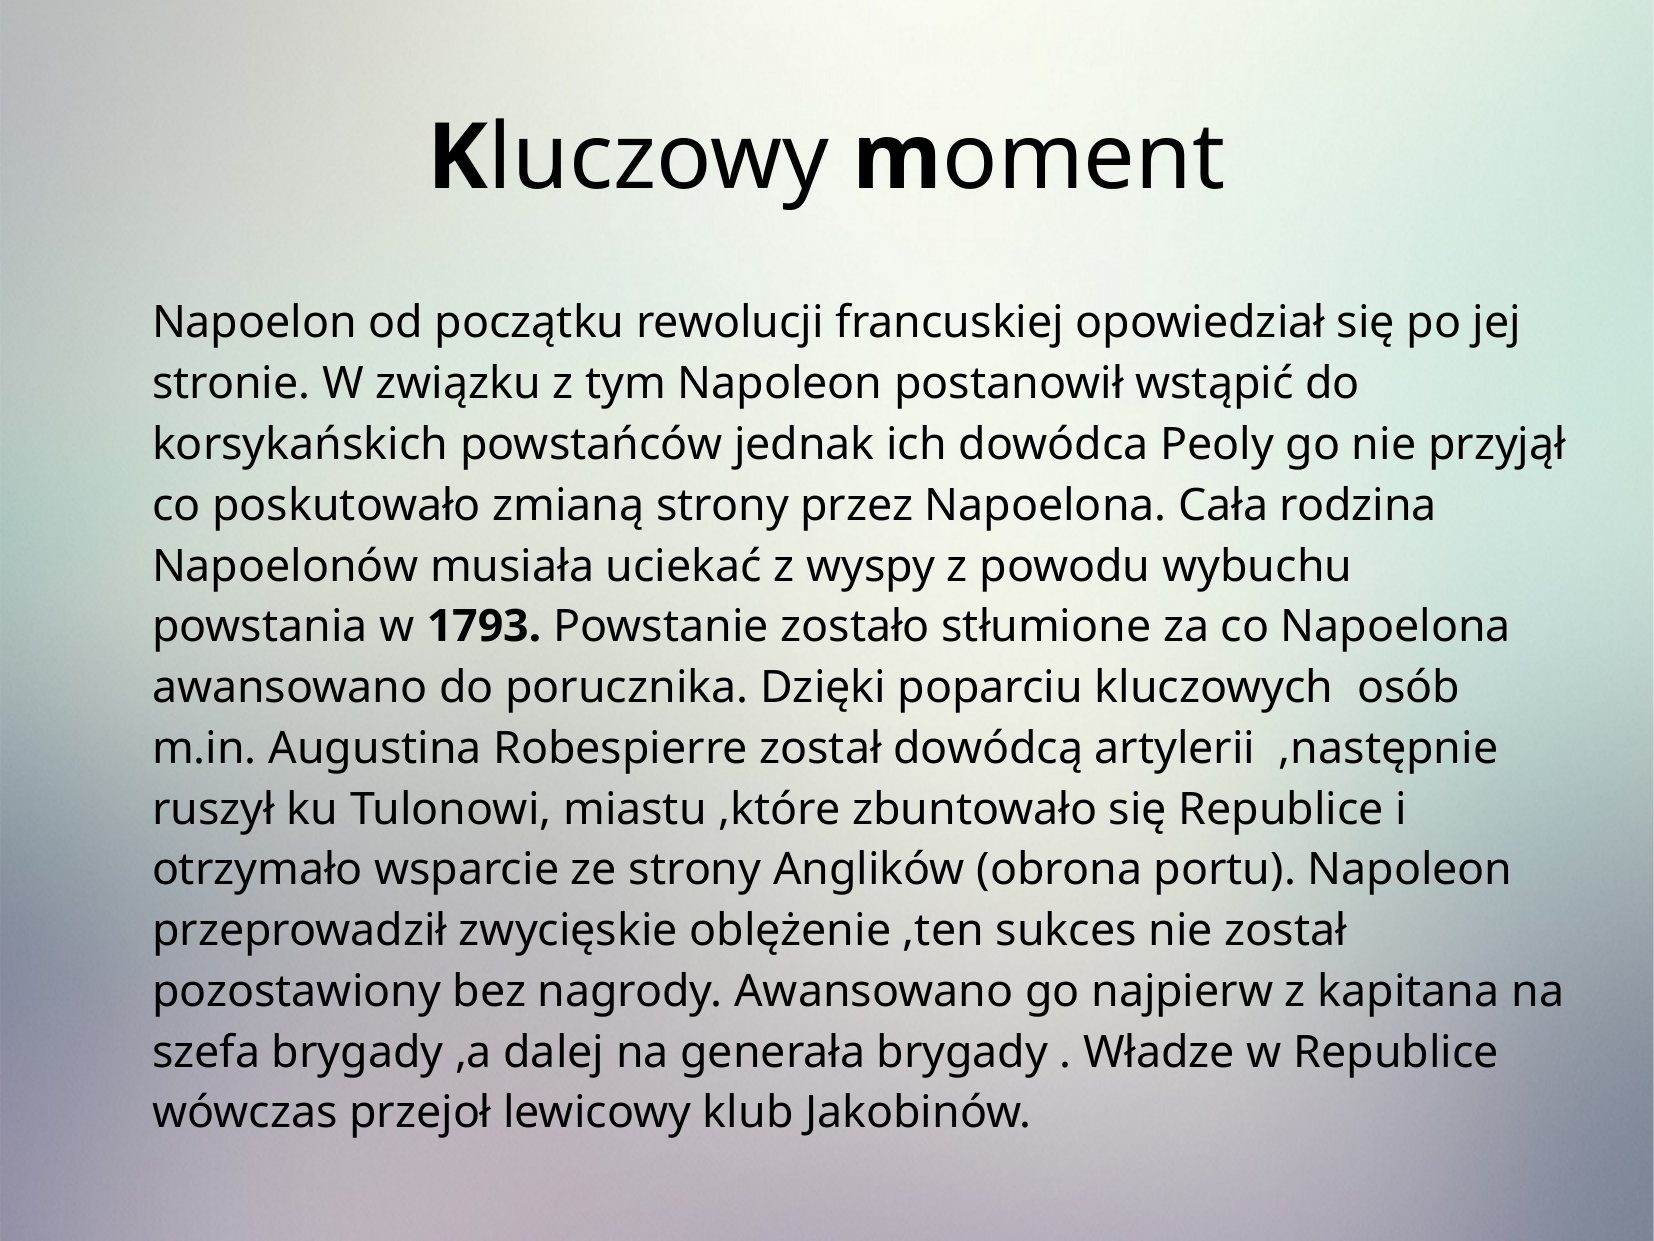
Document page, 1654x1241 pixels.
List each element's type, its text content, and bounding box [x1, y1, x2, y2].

list Napoelon od początku rewolucji francuskiej opowiedział się po jej stronie. W związku z tym Napoleon postanowił wstąpić do korsykańskich powstańców jednak ich dowódca Peoly go nie przyjął co poskutowało zmianą strony przez Napoelona. Cała rodzina Napoelonów musiała uciekać z wyspy z powodu wybuchu powstania w 1793. Powstanie zostało stłumione za co Napoelona awansowano do porucznika. Dzięki poparciu kluczowych osób m.in. Augustina Robespierre został dowódcą artylerii ,następnie ruszył ku Tulonowi, miastu ,które zbuntowało się Republice i otrzymało wsparcie ze strony Anglików (obrona portu). Napoleon przeprowadził zwycięskie oblężenie ,ten sukces nie został pozostawiony bez nagrody. Awansowano go najpierw z kapitana na szefa brygady ,a dalej na generała brygady . Władze w Republice wówczas przejoł lewicowy klub Jakobinów. [82, 290, 1571, 1146]
picture [0, 0, 1654, 1241]
title Kluczowy moment [82, 49, 1571, 257]
